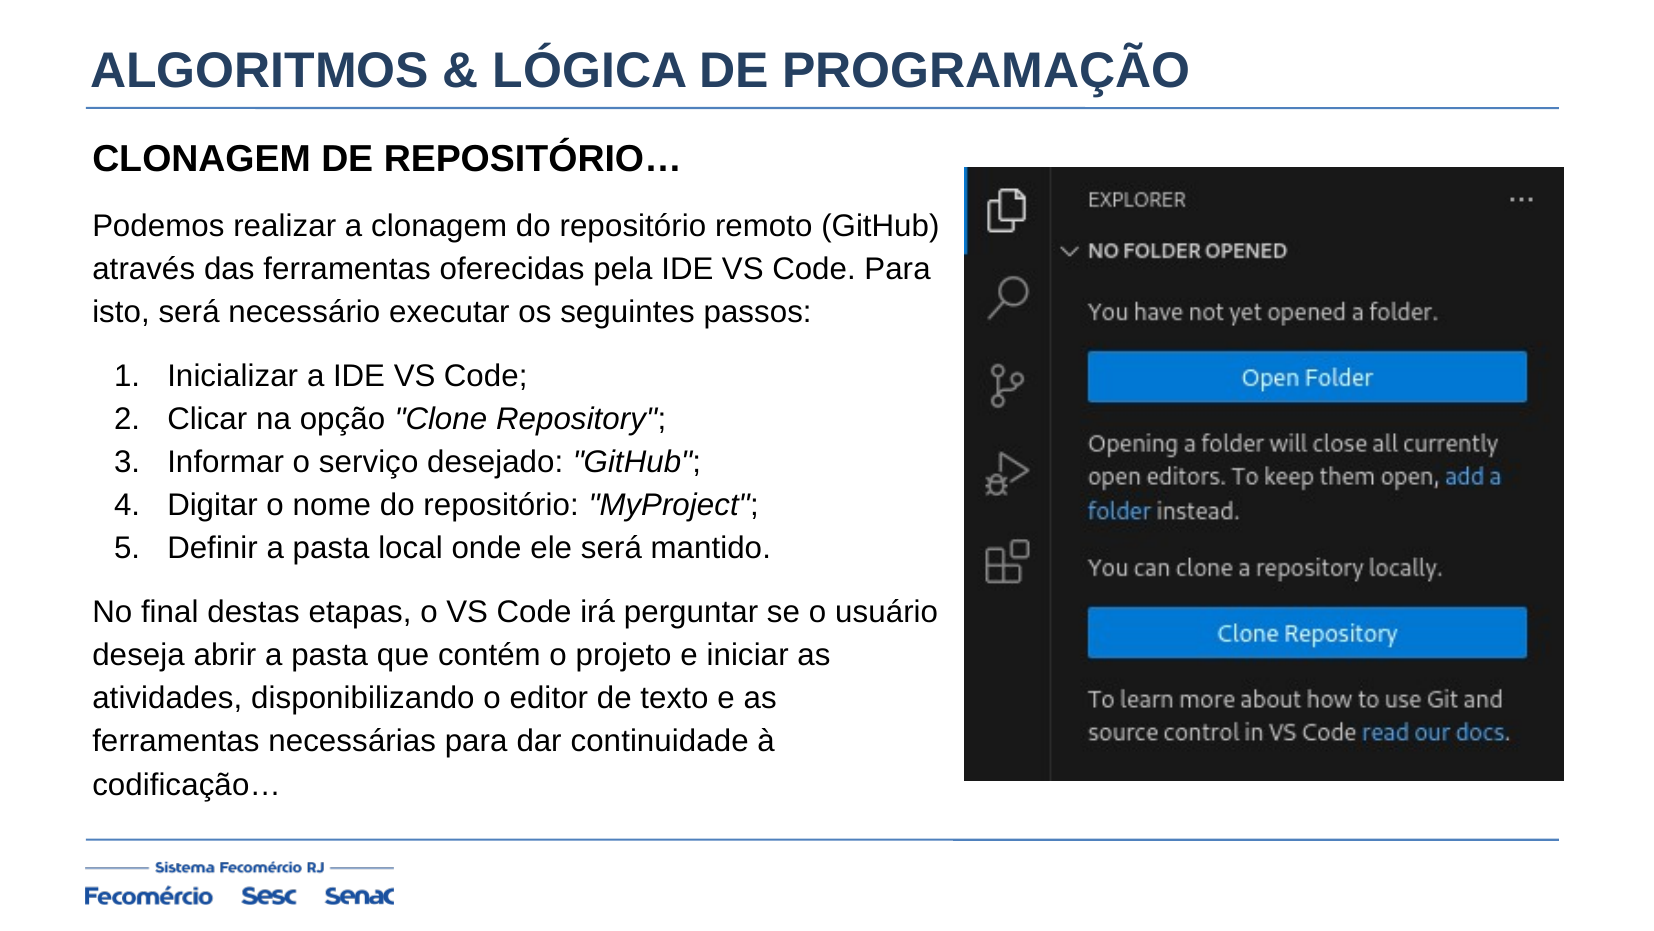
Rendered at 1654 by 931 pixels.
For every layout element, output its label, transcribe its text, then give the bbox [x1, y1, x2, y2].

text_box ALGORITMOS & LÓGICA DE PROGRAMAÇÃO [90, 32, 1564, 104]
picture [62, 845, 416, 921]
text_box CLONAGEM DE REPOSITÓRIO… Podemos realizar a clonagem do repositório remoto (GitHub) através das ferramentas oferecidas pela IDE VS Code. Para isto, será necessário executar os seguintes passos: Inicializar a IDE VS Code; Clicar na opção "Clone Repository"; Informar o serviço desejado: "GitHub"; Digitar o nome do repositório: "MyProject"; Definir a pasta local onde ele será mantido. No final destas etapas, o VS Code irá perguntar se o usuário deseja abrir a pasta que contém o projeto e iniciar as atividades, disponibilizando o editor de texto e as ferramentas necessárias para dar continuidade à codificação… [77, 112, 964, 836]
picture [964, 167, 1564, 781]
